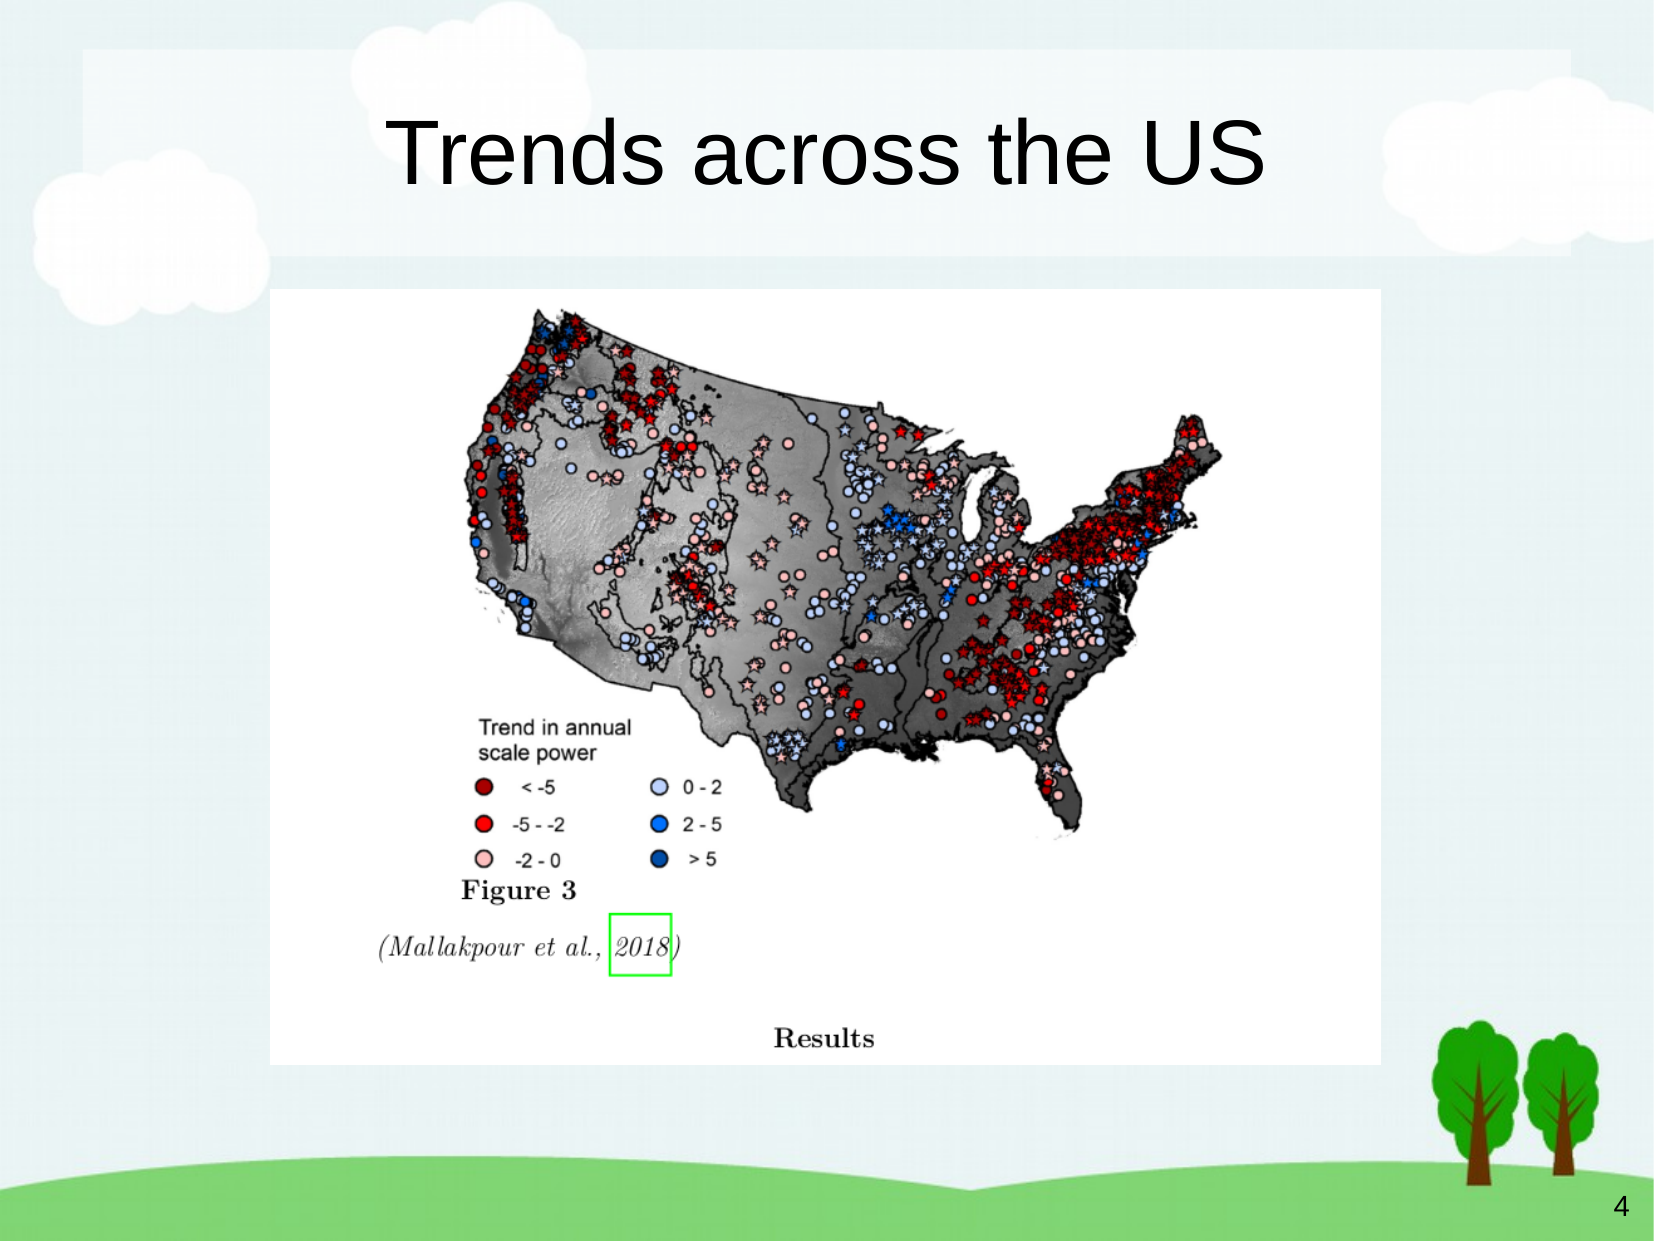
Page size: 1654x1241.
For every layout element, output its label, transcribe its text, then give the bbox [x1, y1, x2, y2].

title Trends across the US [82, 49, 1571, 257]
picture [0, 0, 1654, 1241]
